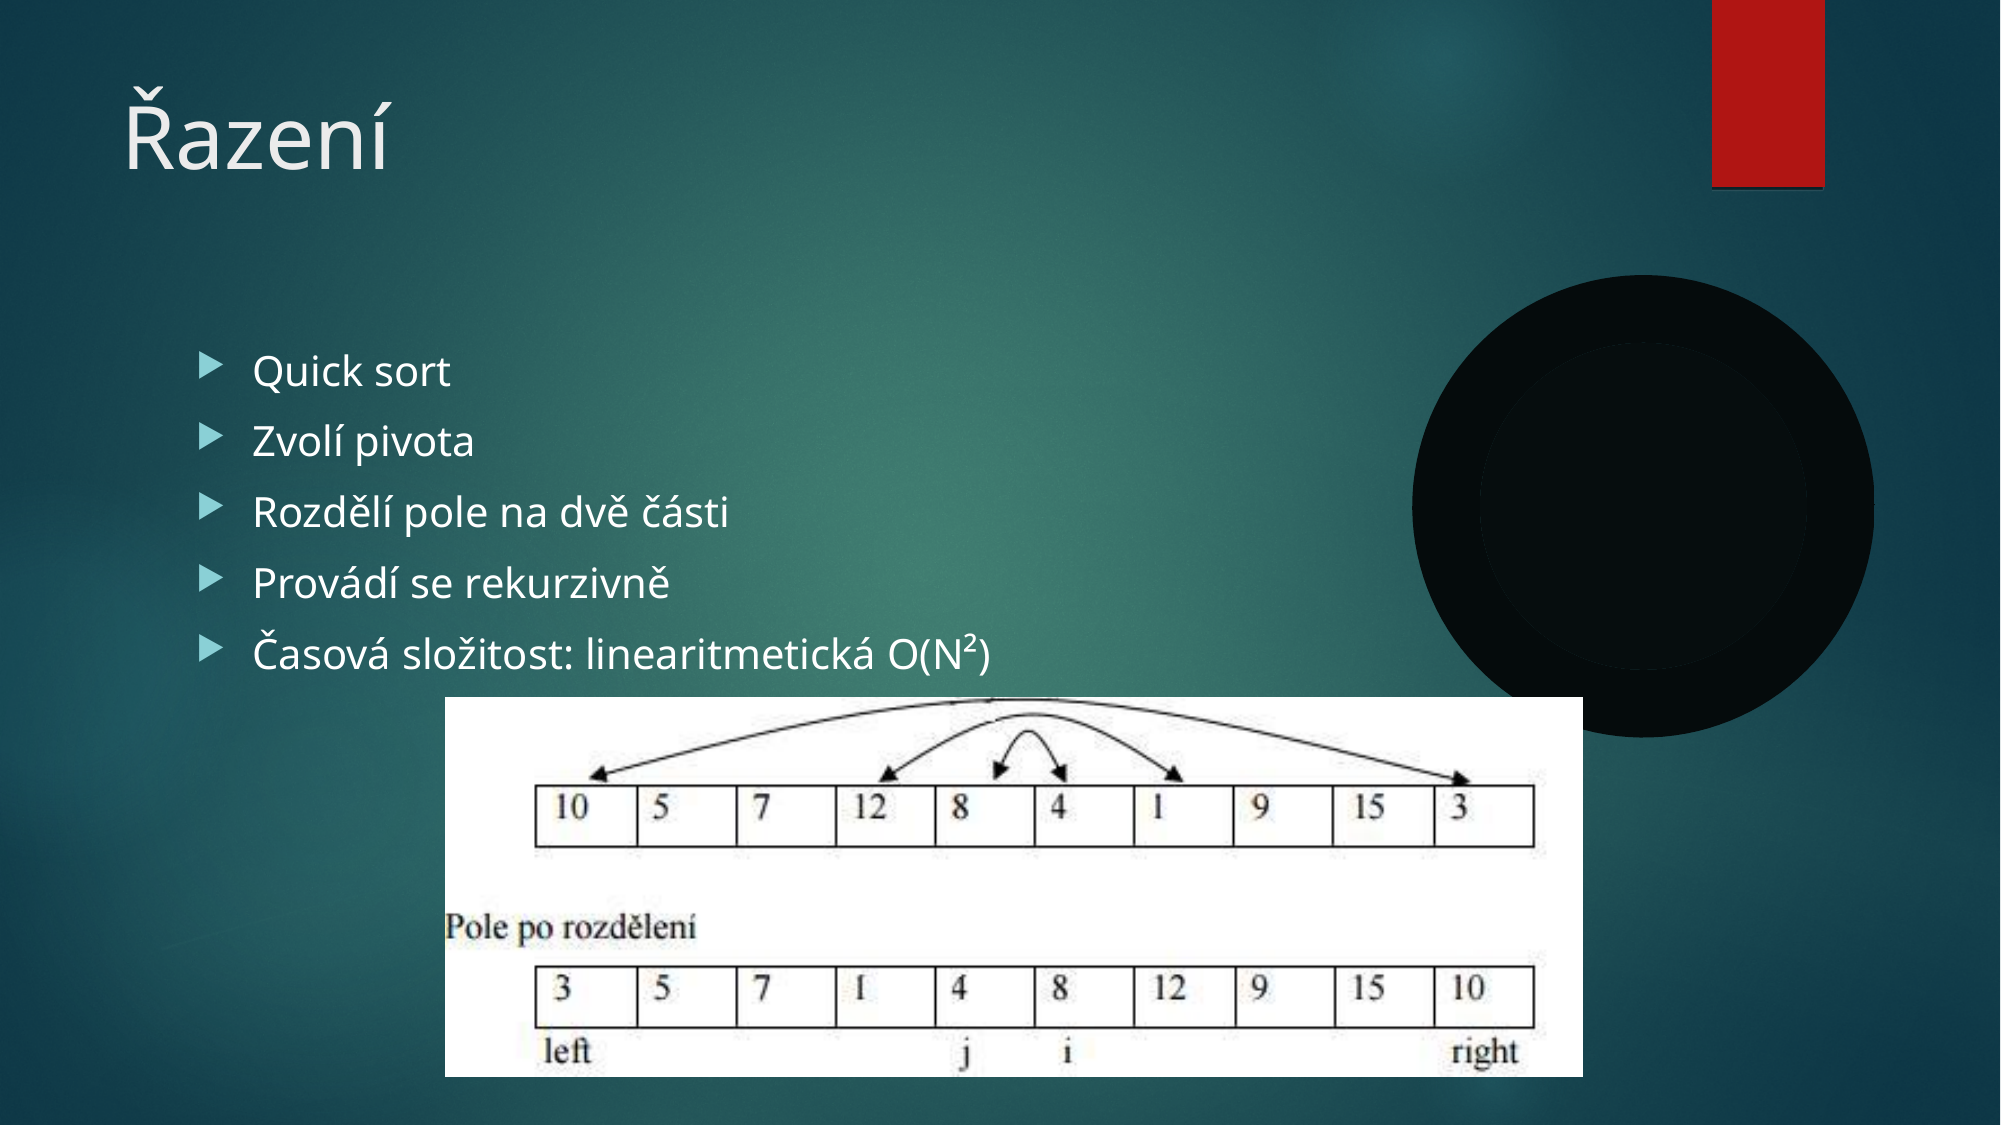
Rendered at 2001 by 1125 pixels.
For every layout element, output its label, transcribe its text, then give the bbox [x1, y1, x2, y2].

title Řazení [106, 74, 1649, 305]
picture [445, 697, 1583, 1078]
list Quick sort Zvolí pivota Rozdělí pole na dvě části Provádí se rekurzivně Časová složitost: linearitmetická O(N²) [181, 336, 1649, 1026]
